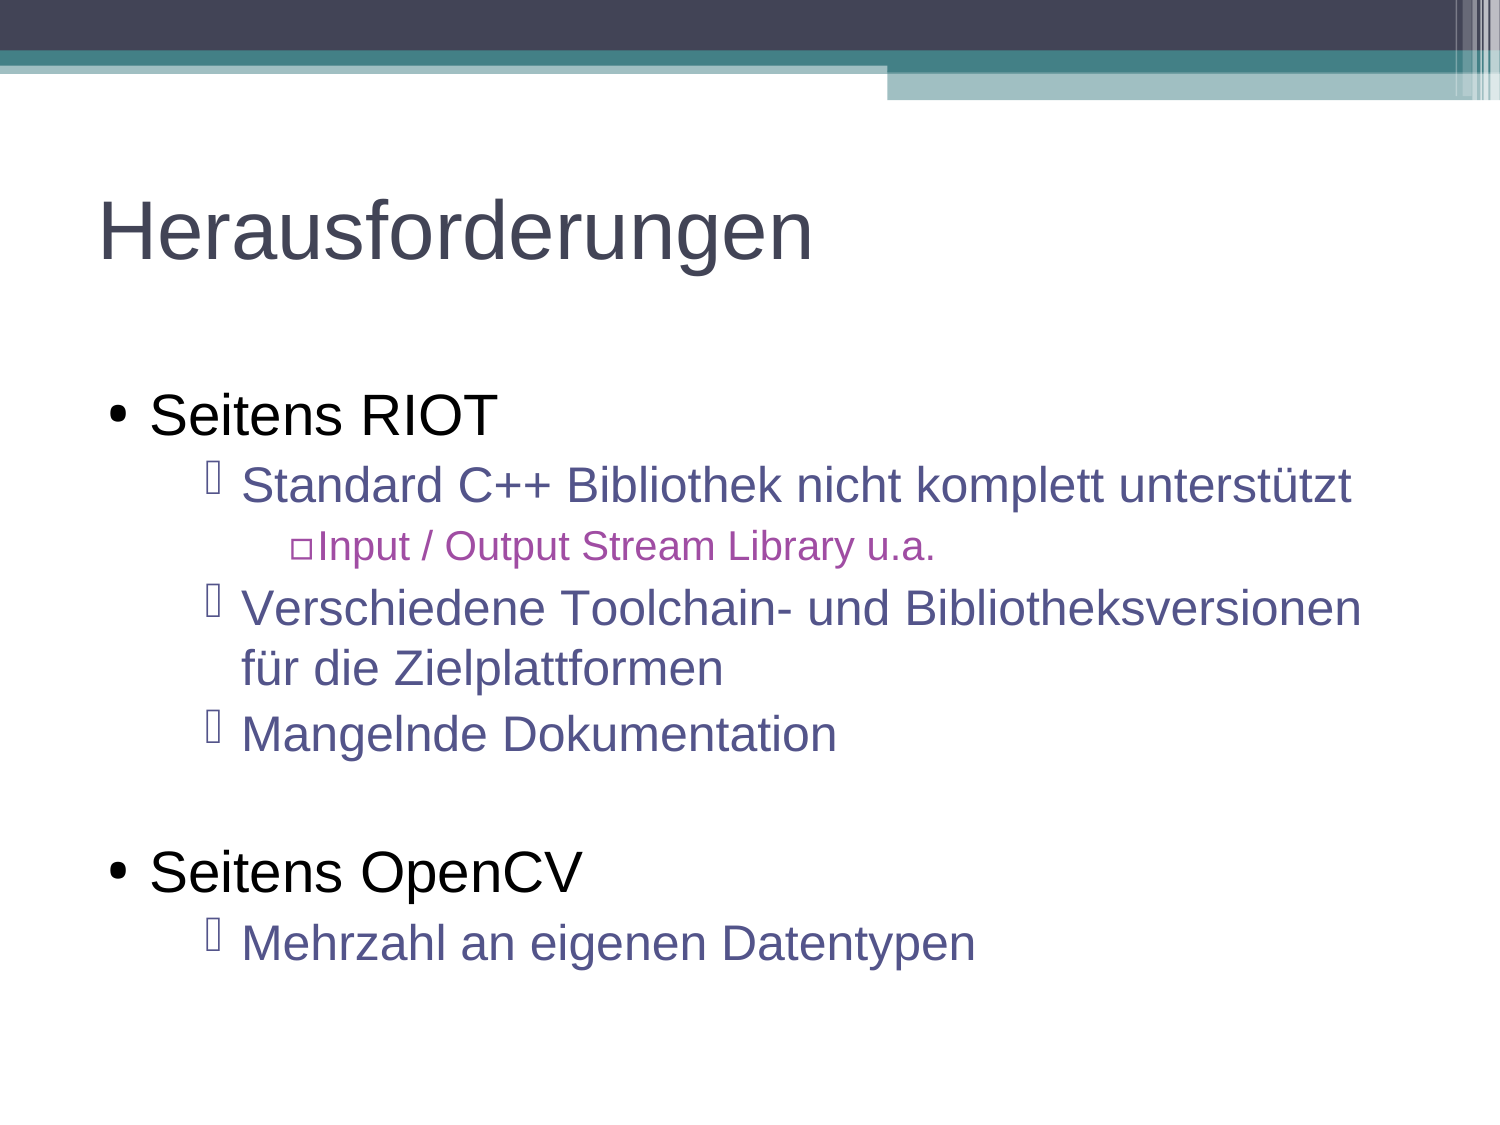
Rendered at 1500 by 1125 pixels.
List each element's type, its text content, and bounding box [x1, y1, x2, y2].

title Herausforderungen [82, 118, 1433, 334]
list Seitens RIOT Standard C++ Bibliothek nicht komplett unterstützt Input / Output Stream Library u.a. Verschiedene Toolchain- und Bibliotheksversionen für die Zielplattformen Mangelnde Dokumentation Seitens OpenCV Mehrzahl an eigenen Datentypen [75, 369, 1426, 1022]
